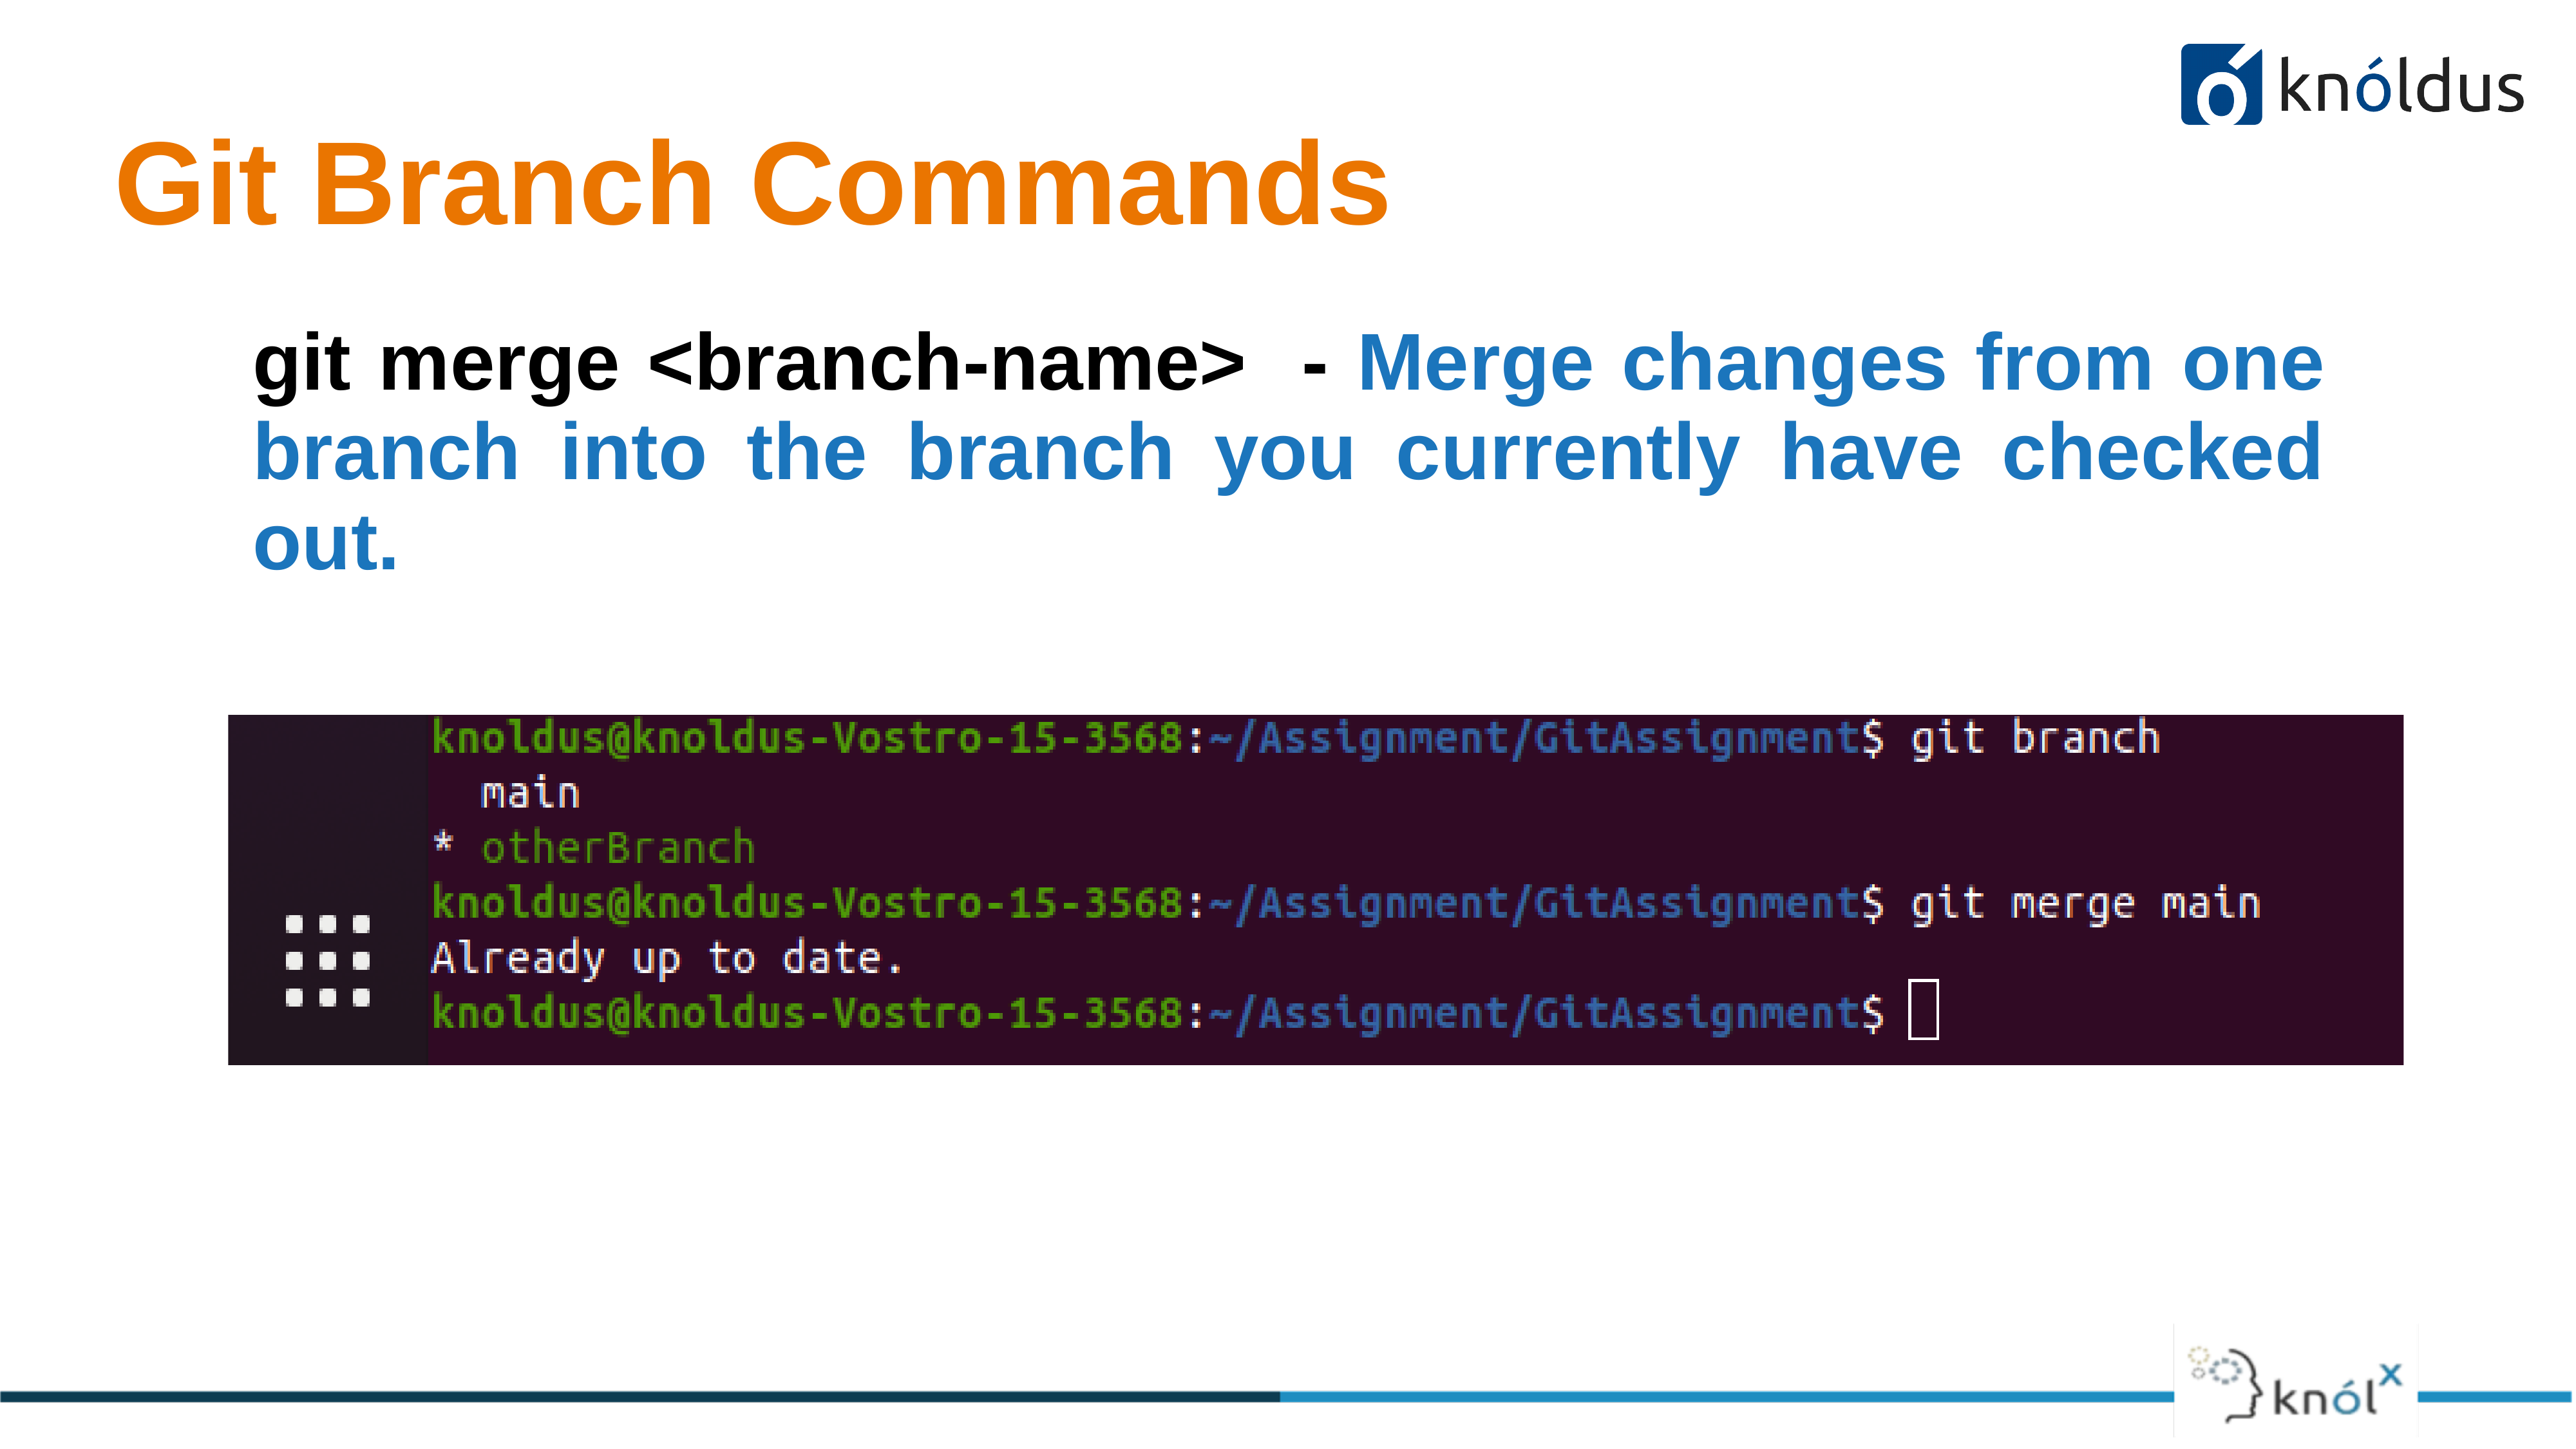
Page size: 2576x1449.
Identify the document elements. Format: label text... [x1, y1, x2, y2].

picture [0, 1323, 2572, 1437]
picture [2181, 44, 2524, 125]
picture [228, 715, 2404, 1065]
text_box git merge <branch-name> - Merge changes from one branch into the branch you currently have checked out. [243, 312, 2335, 685]
title Git Branch Commands [71, 63, 1525, 303]
